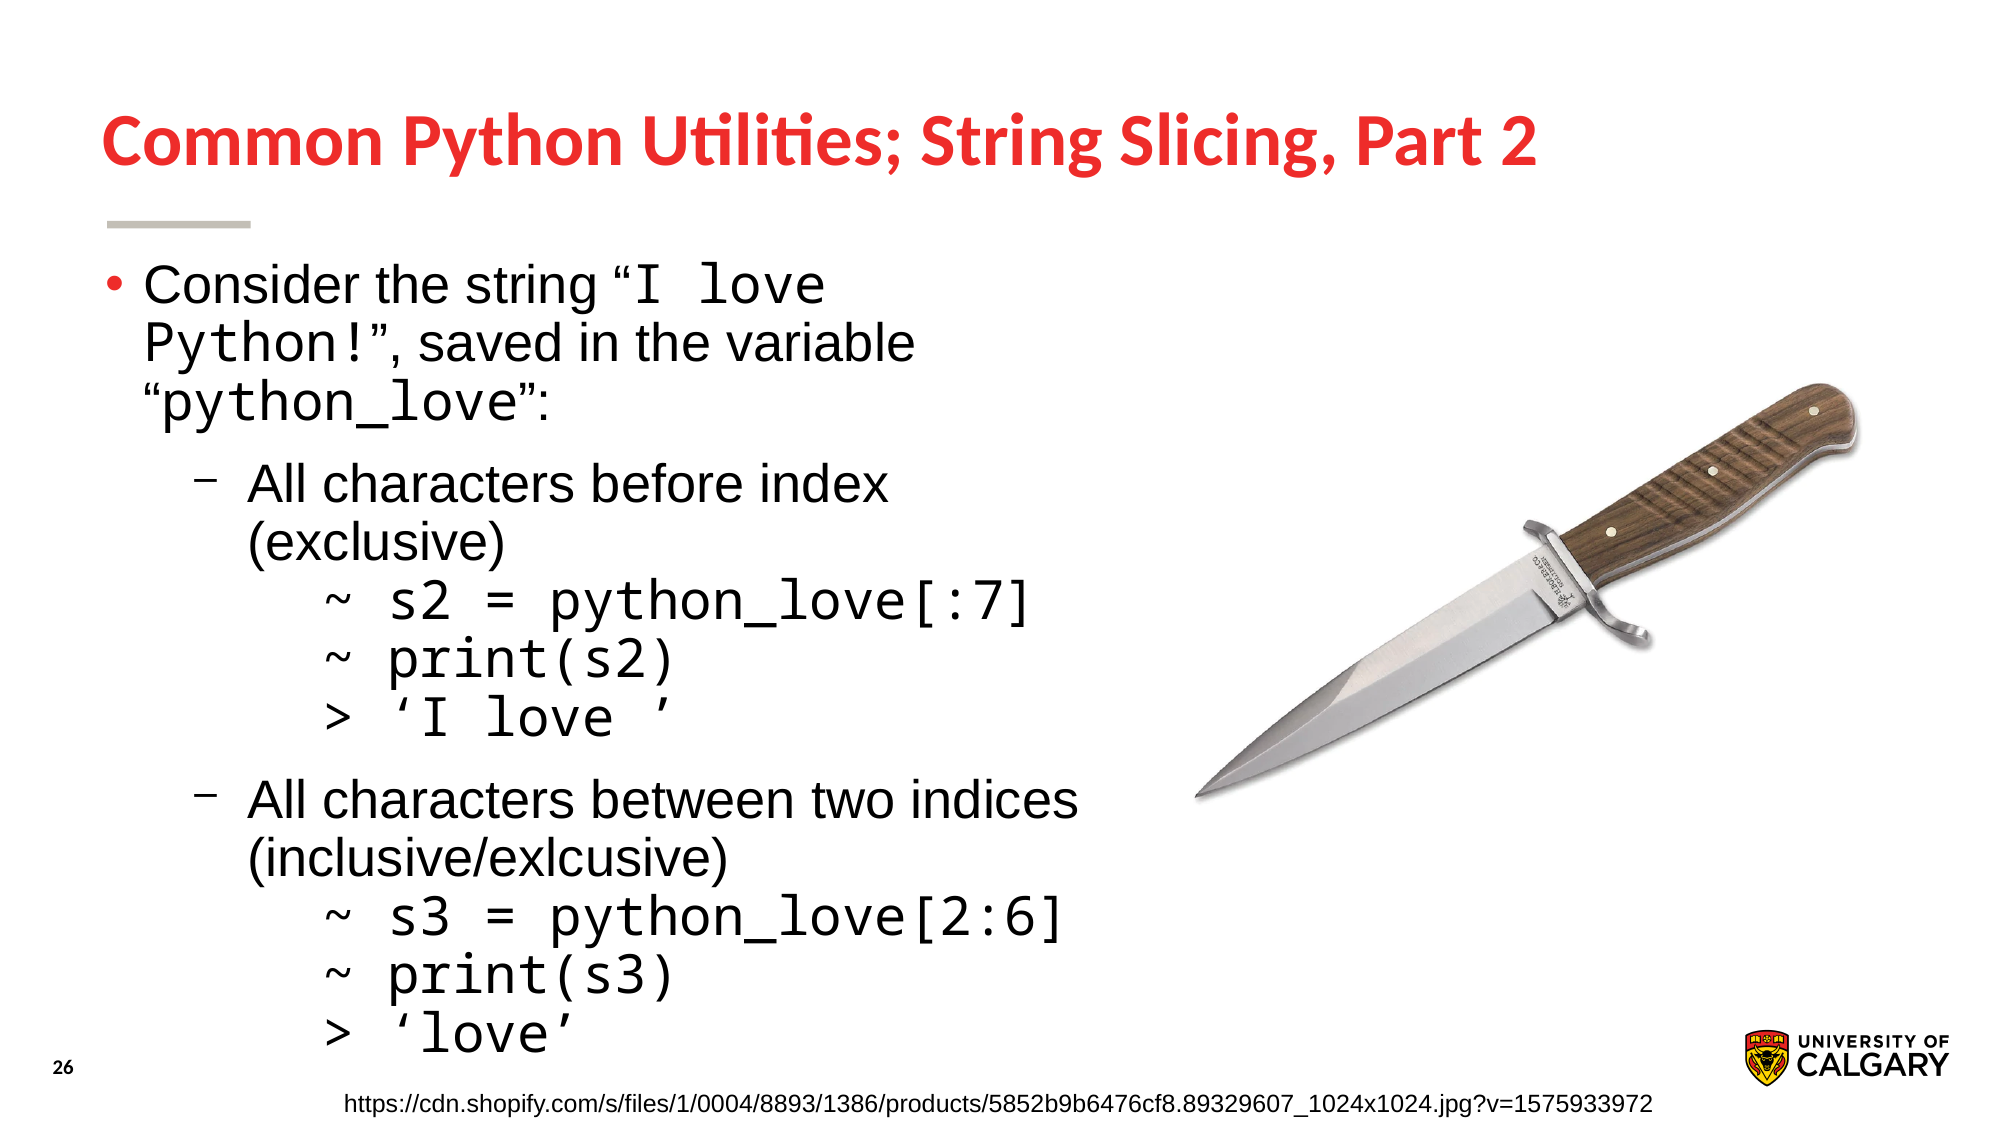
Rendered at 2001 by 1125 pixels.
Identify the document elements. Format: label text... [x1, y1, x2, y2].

picture [1722, 1012, 1972, 1099]
list Consider the string “I love Python!”, saved in the variable “python_love”: All characters before index (exclusive) ~ s2 = python_love[:7] ~ print(s2) > ‘I love ’ All characters between two indices (inclusive/exlcusive) ~ s3 = python_love[2:6] ~ print(s3) > ‘love’ [91, 249, 1103, 1052]
picture [1156, 312, 1900, 865]
text_box https://cdn.shopify.com/s/files/1/0004/8893/1386/products/5852b9b6476cf8.89329607_1024x1024.jpg?v=1575933972 [50, 1082, 1951, 1125]
title Common Python Utilities; String Slicing, Part 2 [87, 60, 1774, 222]
